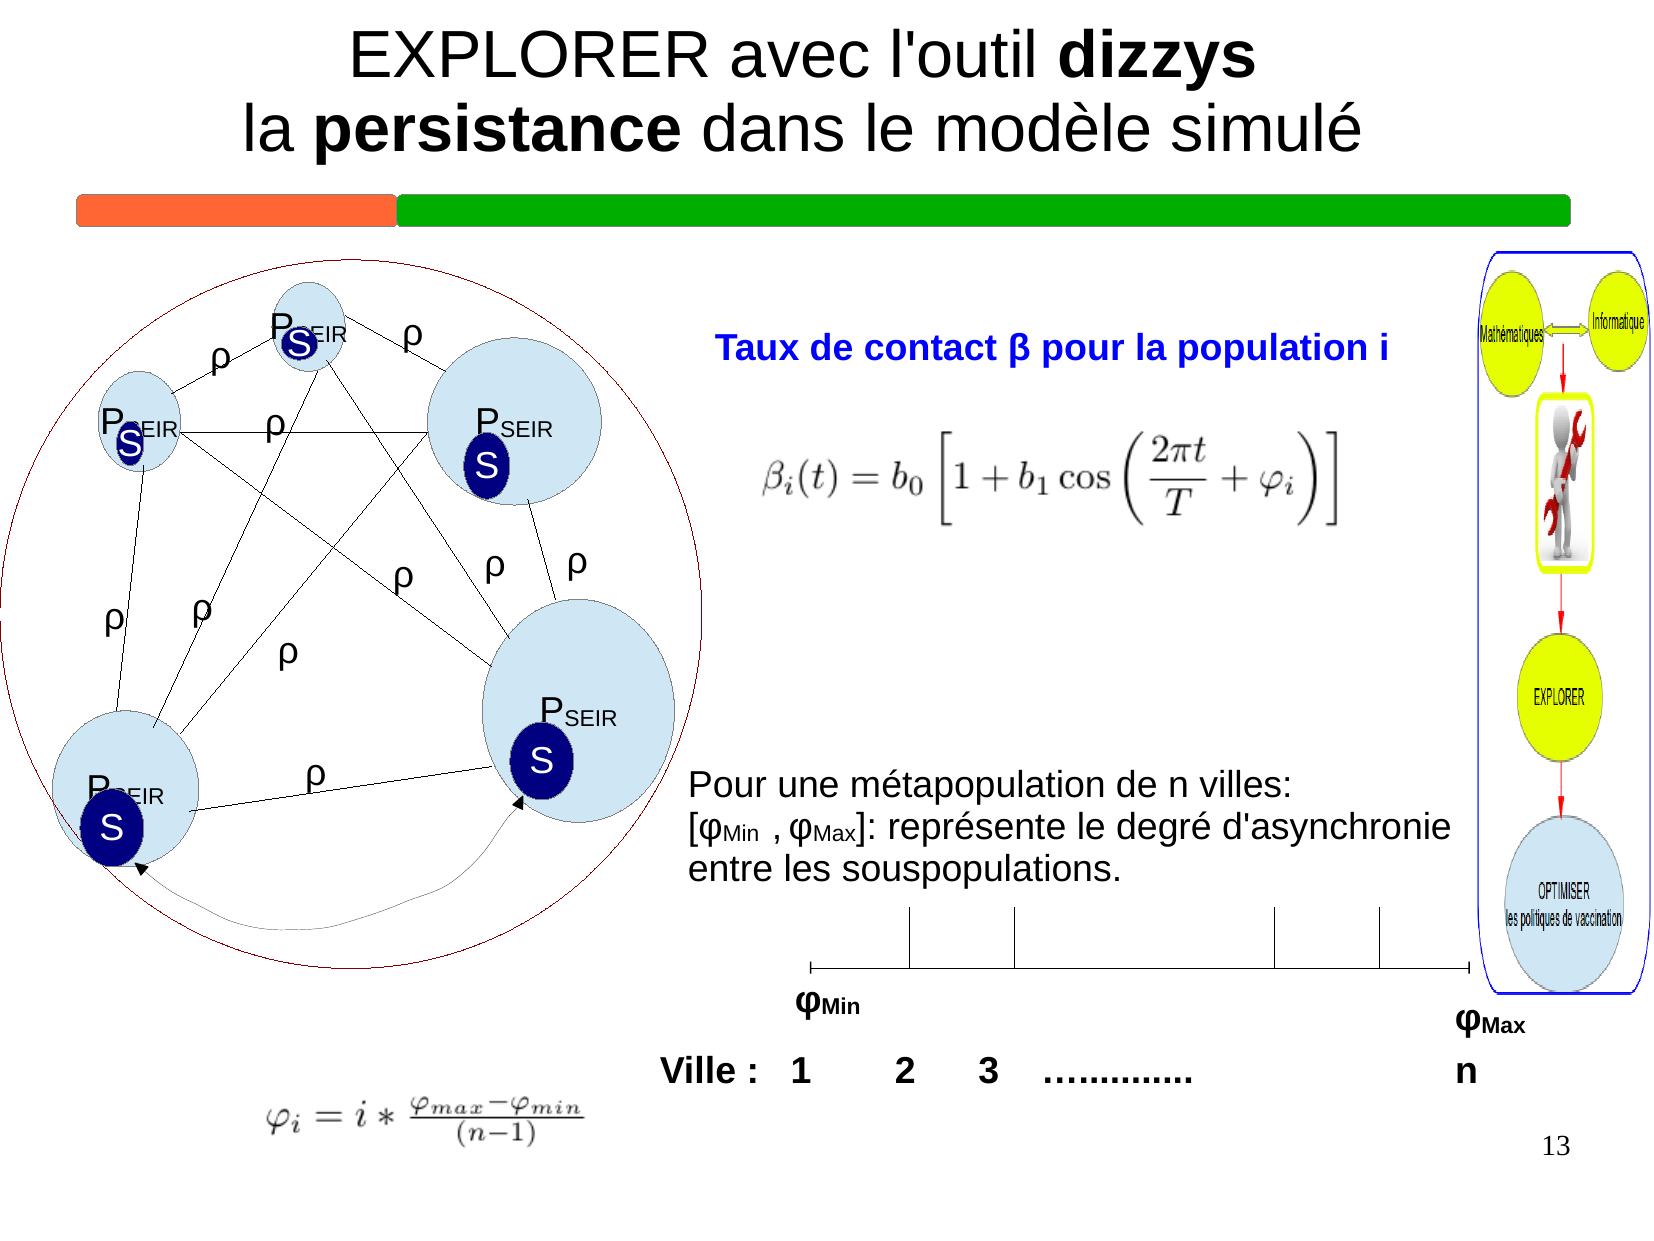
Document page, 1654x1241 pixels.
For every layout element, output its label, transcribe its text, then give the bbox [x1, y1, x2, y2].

title EXPLORER avec l'outil dizzys la persistance dans le modèle simulé [59, 0, 1548, 195]
text_box PSEIR [93, 778, 105, 788]
text_box [76, 194, 1571, 227]
text_box ρ [387, 304, 419, 369]
text_box φMax [1439, 989, 1541, 1058]
text_box ρ [262, 621, 294, 687]
text_box ρ [378, 546, 410, 611]
text_box ρ [89, 588, 121, 653]
text_box PSEIR [276, 316, 288, 326]
text_box Taux de contact β pour la population i [700, 318, 1406, 392]
text_box S [509, 721, 574, 800]
text_box PSEIR [98, 371, 181, 472]
text_box ρ [469, 534, 501, 789]
text_box ρ [290, 744, 322, 809]
picture [735, 408, 1359, 544]
text_box PSEIR [482, 411, 494, 421]
picture [242, 1062, 604, 1188]
text_box ρ [250, 393, 282, 459]
text_box ρ [195, 326, 227, 392]
text_box ρ [176, 579, 208, 644]
text_box PSEIR [427, 337, 602, 506]
text_box S [281, 326, 318, 361]
text_box Pour une métapopulation de n villes: [φMin , φMax]: représente le degré d'asynchronie entre les souspopulations. [673, 755, 1476, 909]
text_box S [79, 788, 144, 867]
text_box S [463, 432, 510, 500]
text_box S [116, 421, 144, 466]
text_box ρ [551, 532, 583, 597]
text_box PSEIR [52, 710, 199, 867]
picture [1476, 247, 1654, 1011]
text_box φMin [779, 970, 900, 1042]
text_box Ville : 1 2 3 …........... n [644, 1042, 1500, 1100]
text_box PSEIR [273, 282, 346, 372]
text_box PSEIR [501, 599, 675, 823]
